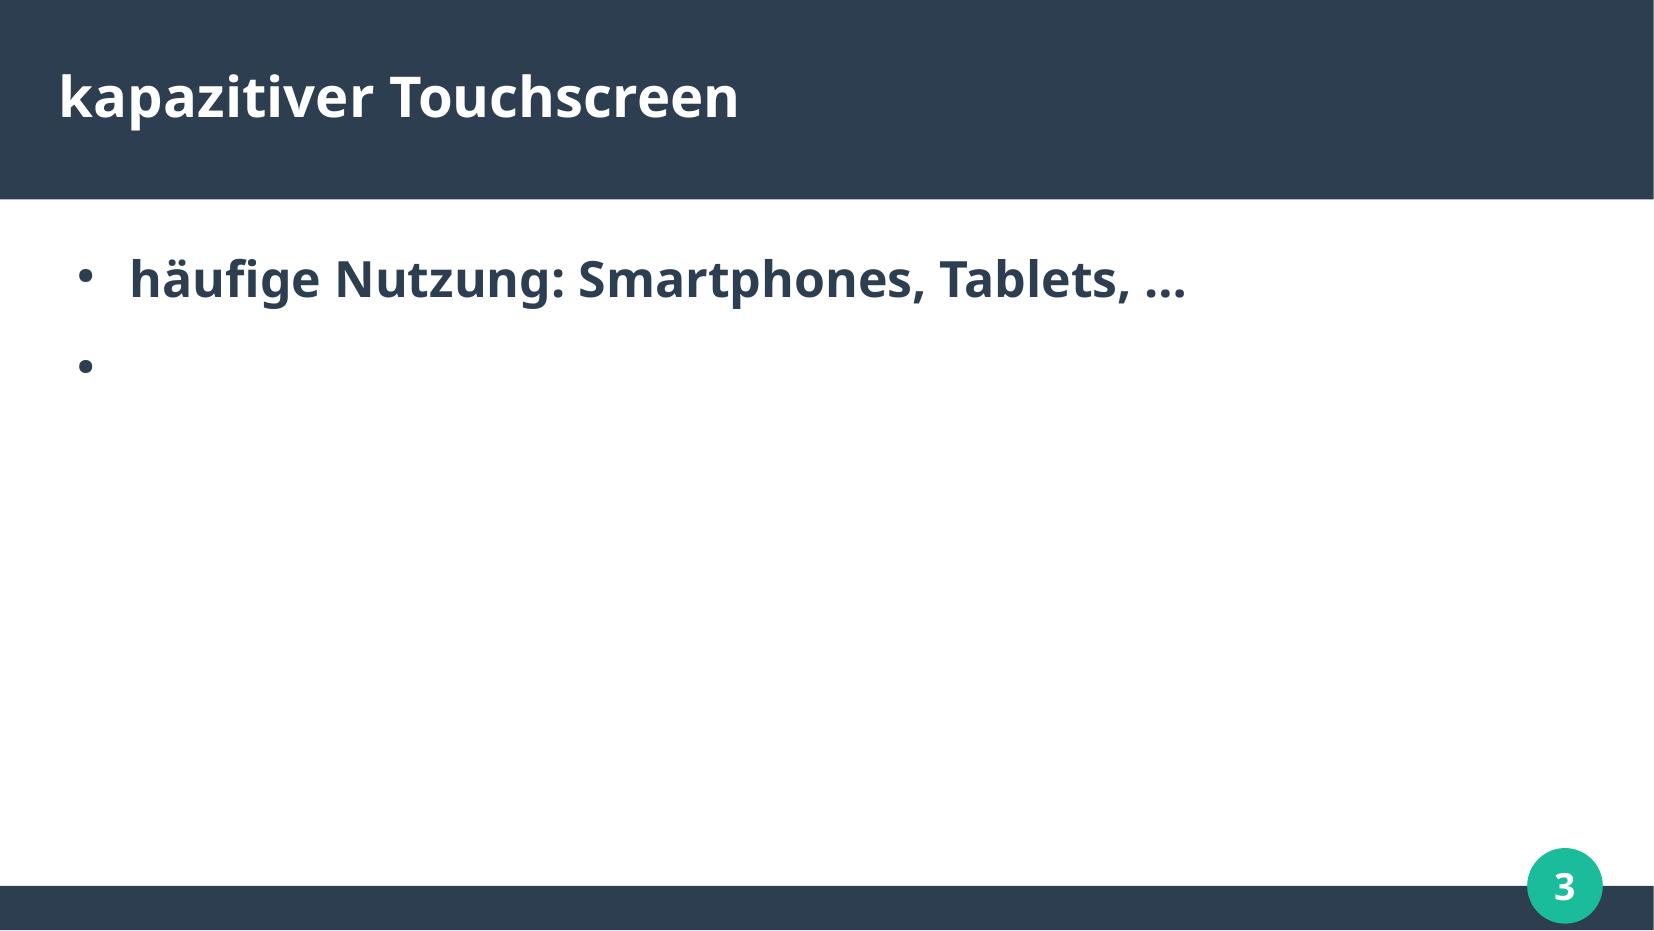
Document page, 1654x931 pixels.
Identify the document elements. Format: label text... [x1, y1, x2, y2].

title kapazitiver Touchscreen [59, 37, 1595, 155]
list häufige Nutzung: Smartphones, Tablets, … [59, 243, 1595, 864]
